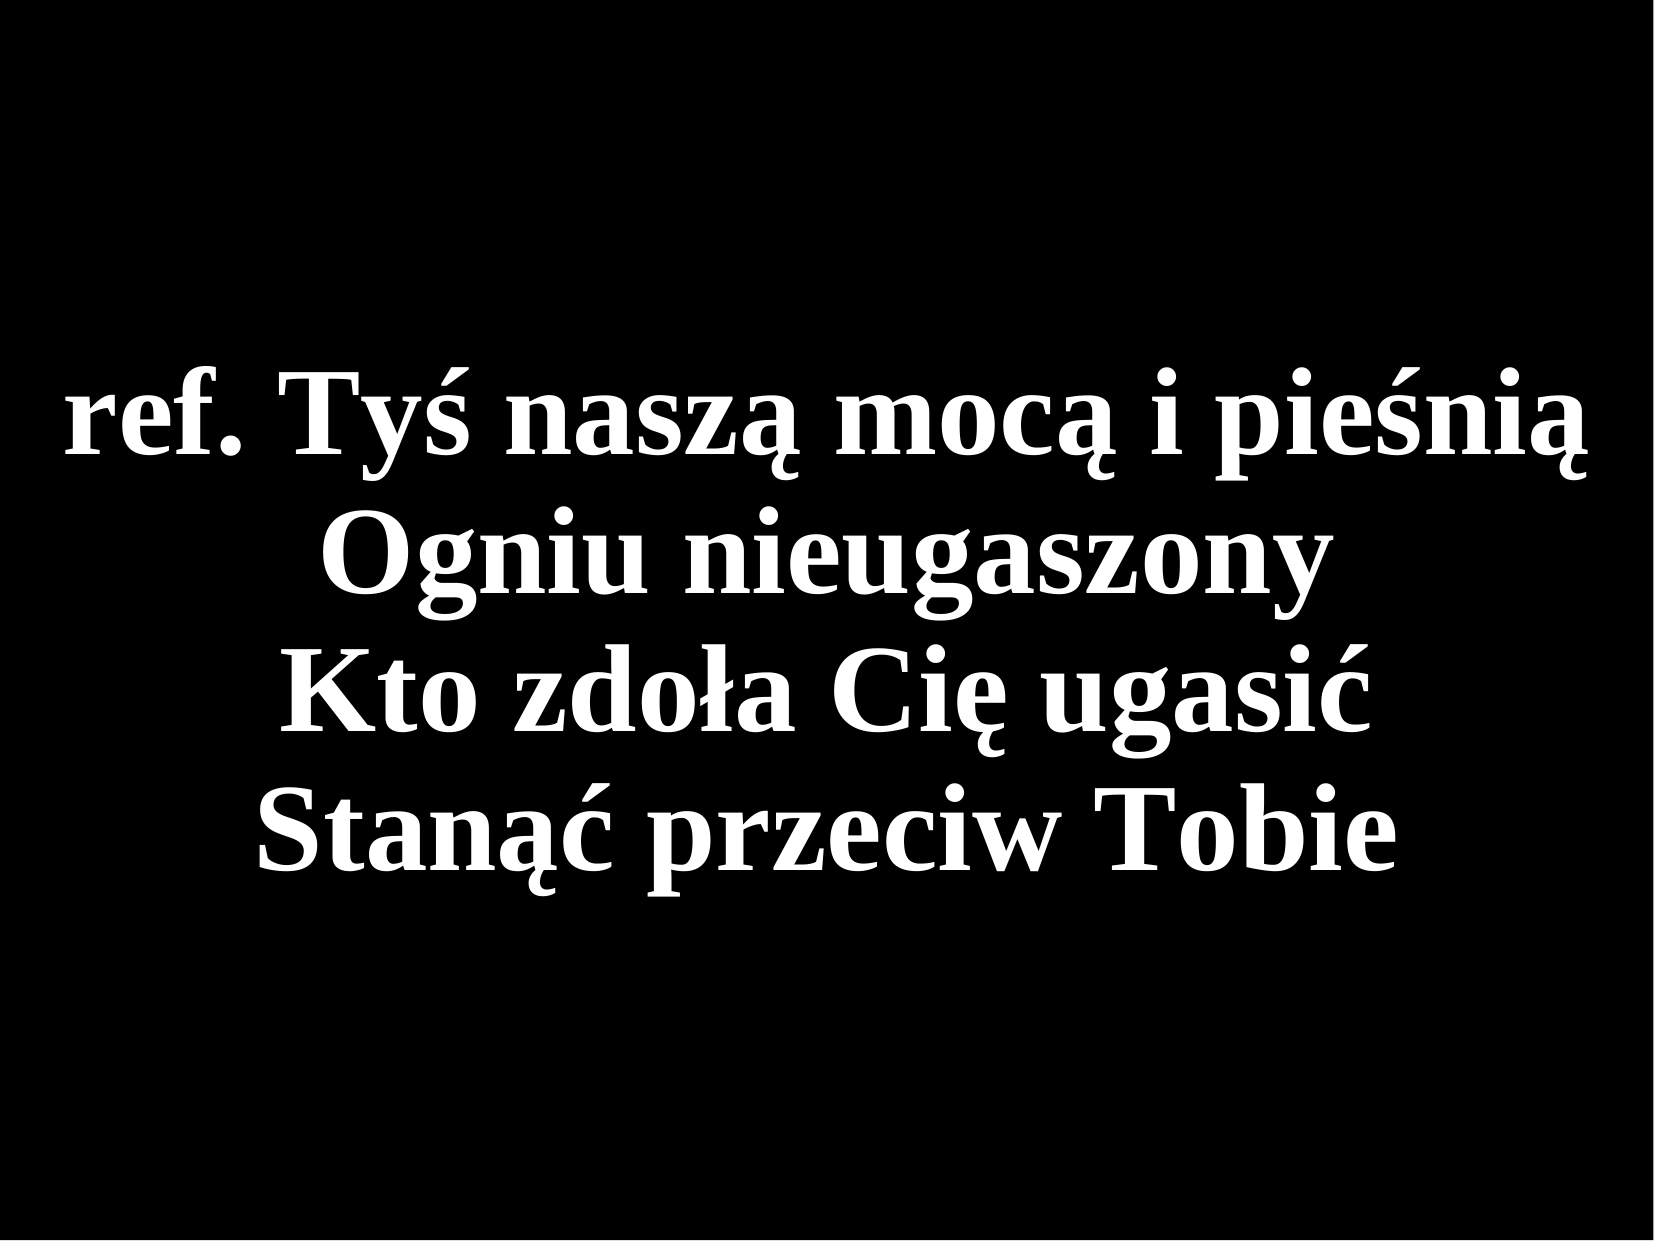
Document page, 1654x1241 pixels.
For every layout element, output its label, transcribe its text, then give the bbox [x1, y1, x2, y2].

title ref. Tyś naszą mocą i pieśnią Ogniu nieugaszony Kto zdoła Cię ugasić Stanąć przeciw Tobie [0, 0, 1654, 1241]
